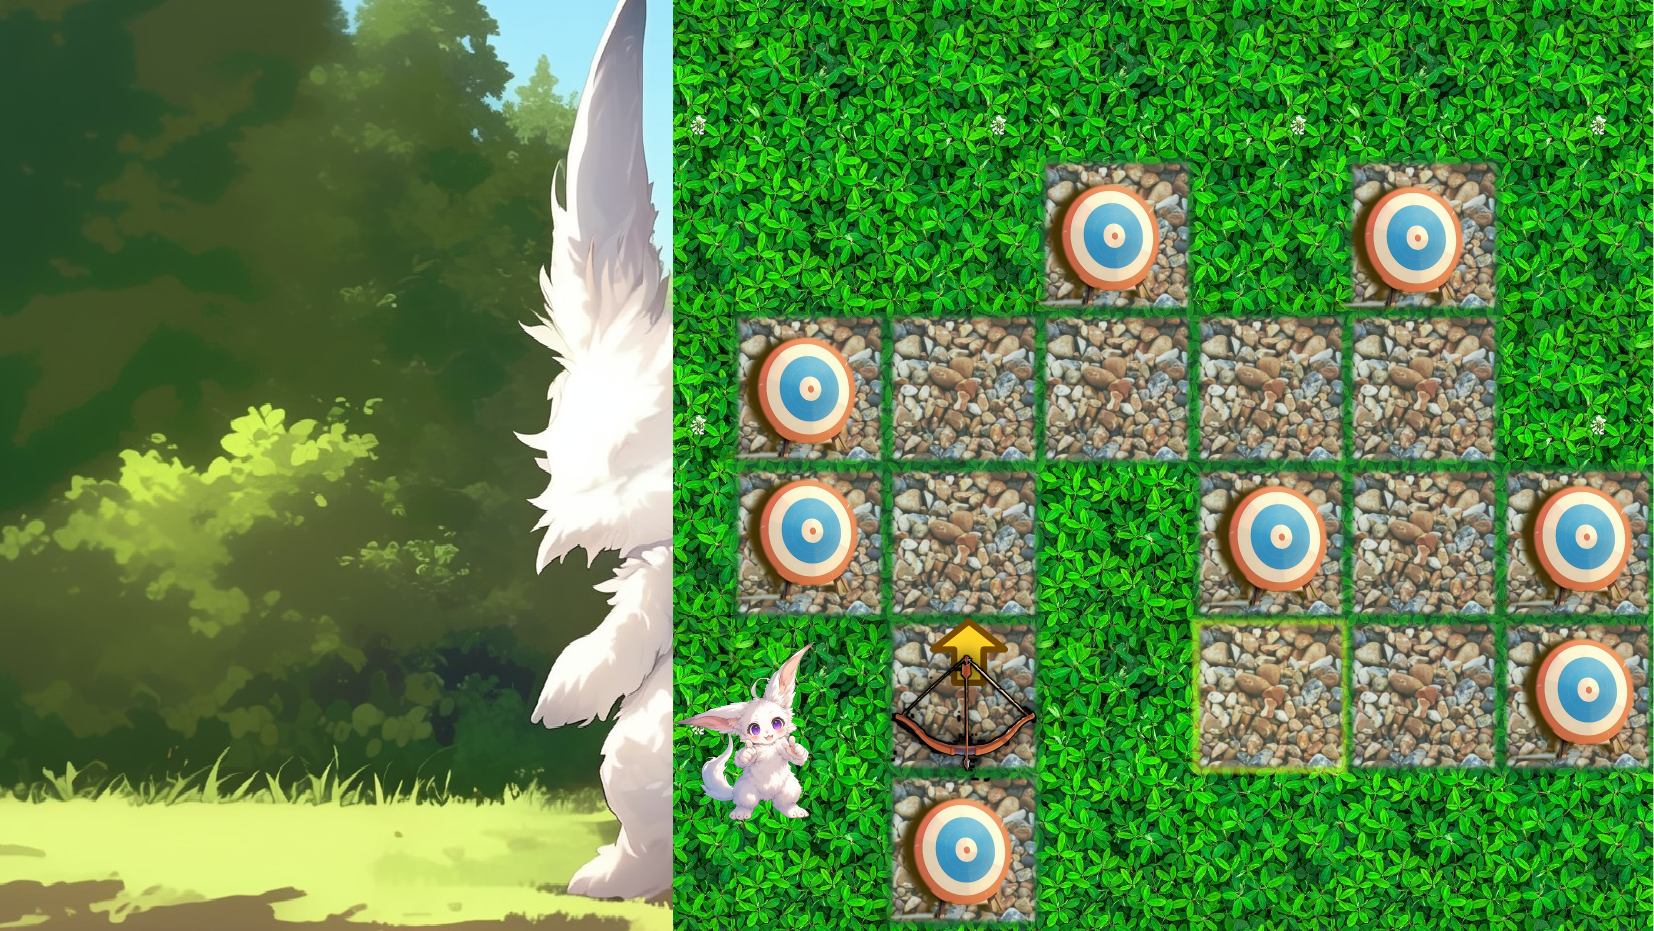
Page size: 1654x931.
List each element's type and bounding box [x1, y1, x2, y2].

picture [1508, 456, 1654, 607]
picture [0, 0, 854, 931]
picture [1036, 155, 1187, 306]
picture [1510, 609, 1654, 760]
text_box [1044, 316, 1190, 462]
text_box [1198, 607, 1344, 616]
text_box [1351, 316, 1497, 462]
picture [732, 308, 885, 601]
picture [1339, 157, 1490, 308]
text_box [1201, 627, 1340, 765]
text_box [1478, 162, 1497, 309]
text_box [1021, 920, 1037, 924]
text_box [890, 621, 1038, 655]
text_box [673, 0, 1654, 931]
text_box [737, 601, 883, 616]
text_box [1351, 623, 1497, 769]
text_box [1505, 760, 1651, 769]
text_box [1197, 315, 1344, 457]
picture [1203, 456, 1354, 607]
text_box [1351, 469, 1497, 616]
text_box [890, 315, 1037, 462]
text_box [1169, 162, 1190, 309]
picture [888, 655, 1041, 920]
text_box [890, 469, 1037, 616]
